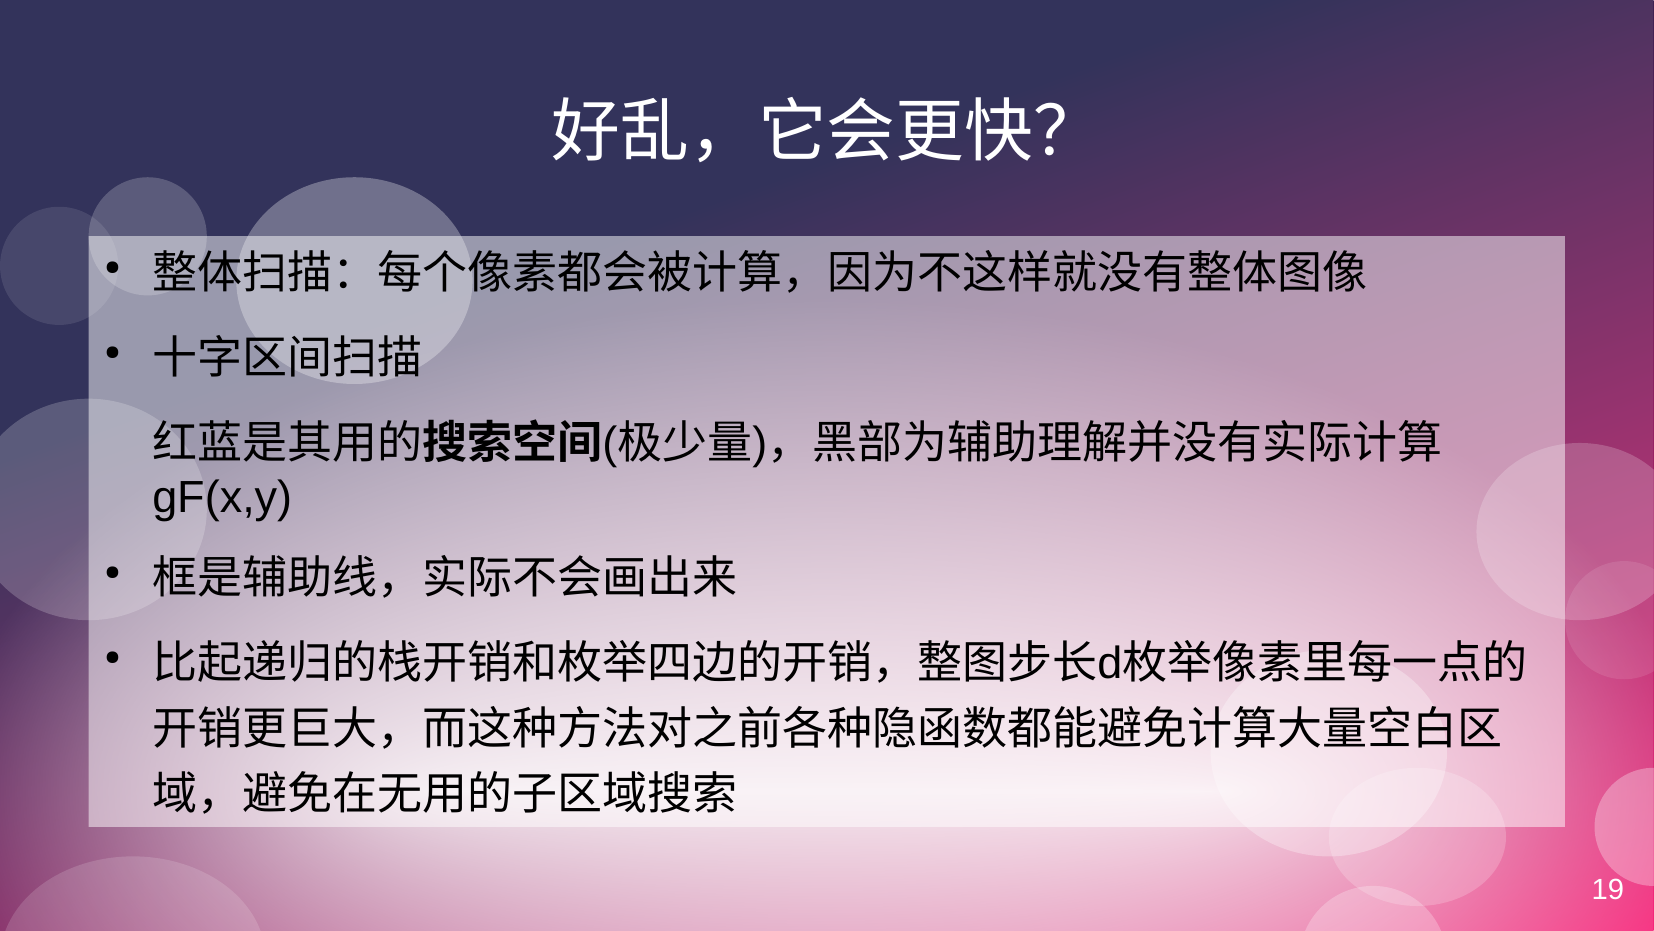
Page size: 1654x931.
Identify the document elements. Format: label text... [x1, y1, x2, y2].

list 整体扫描：每个像素都会被计算，因为不这样就没有整体图像 十字区间扫描 红蓝是其用的搜索空间(极少量)，黑部为辅助理解并没有实际计算gF(x,y) 框是辅助线，实际不会画出来 比起递归的栈开销和枚举四边的开销，整图步长d枚举像素里每一点的开销更巨大，而这种方法对之前各种隐函数都能避免计算大量空白区域，避免在无用的子区域搜索 [88, 236, 1565, 827]
title 好乱，它会更快？ [88, 44, 1565, 207]
